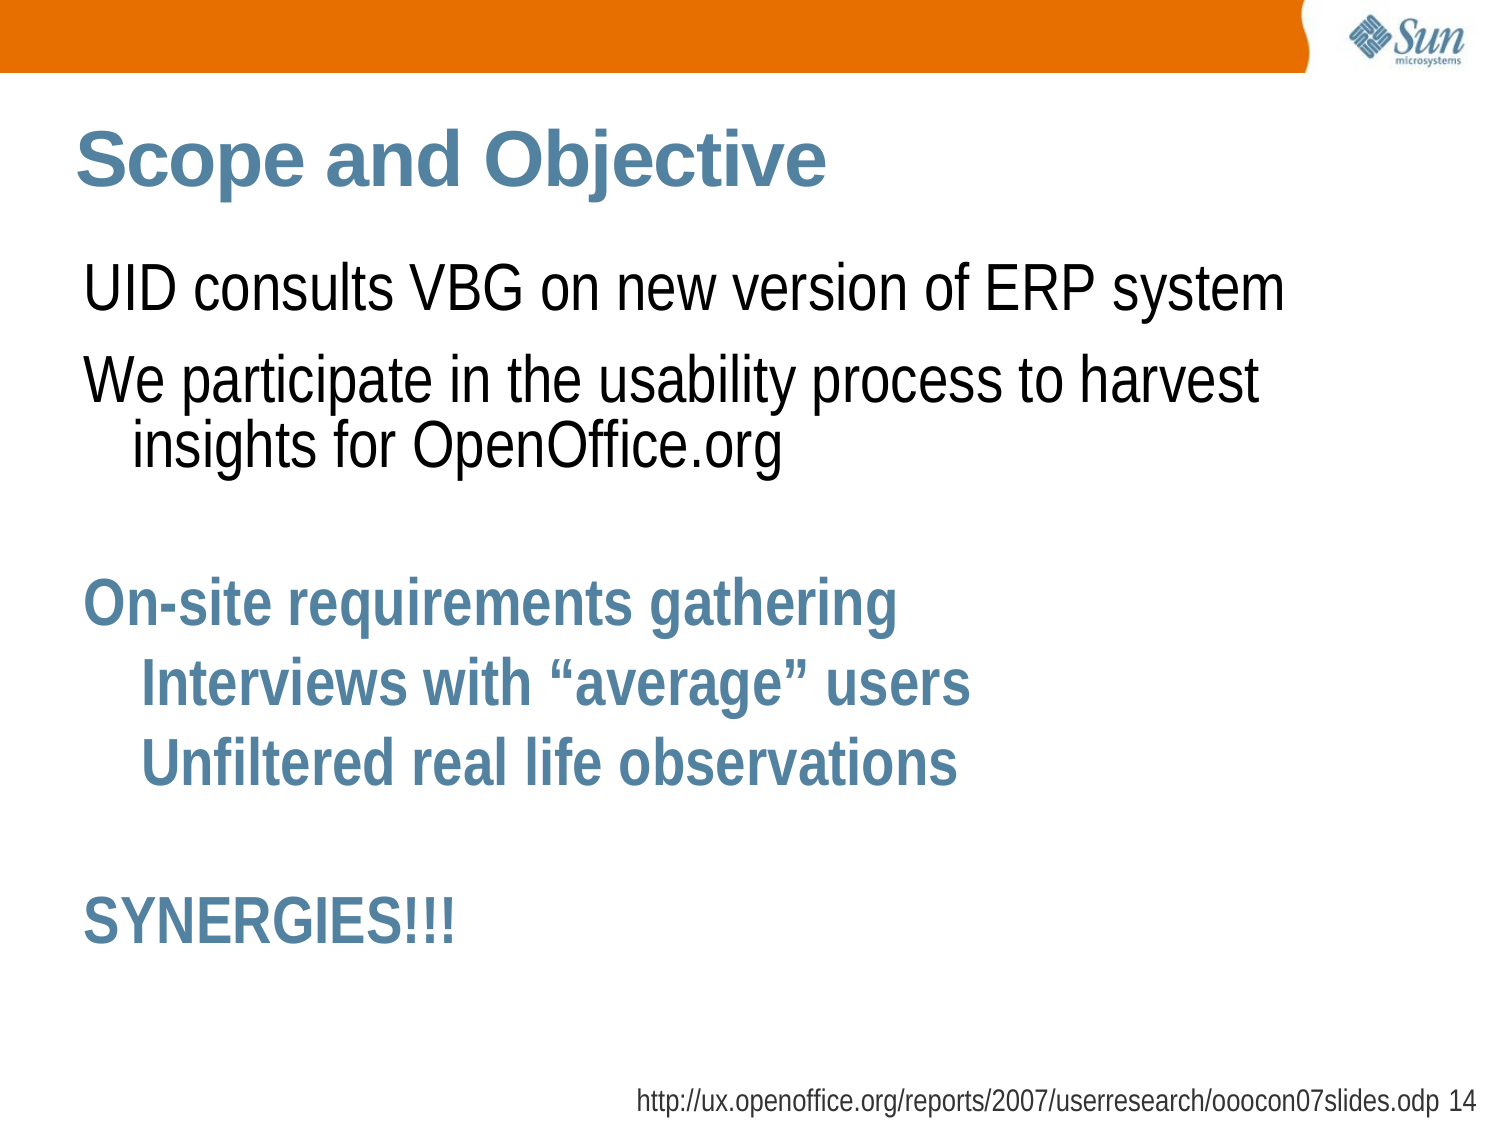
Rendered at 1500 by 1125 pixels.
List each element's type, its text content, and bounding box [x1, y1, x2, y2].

title Scope and Objective [75, 123, 1437, 227]
list UID consults VBG on new version of ERP system We participate in the usability process to harvest insights for OpenOffice.org On-site requirements gathering Interviews with “average” users Unfiltered real life observations SYNERGIES!!! [64, 258, 1401, 1062]
picture [0, 0, 1500, 73]
